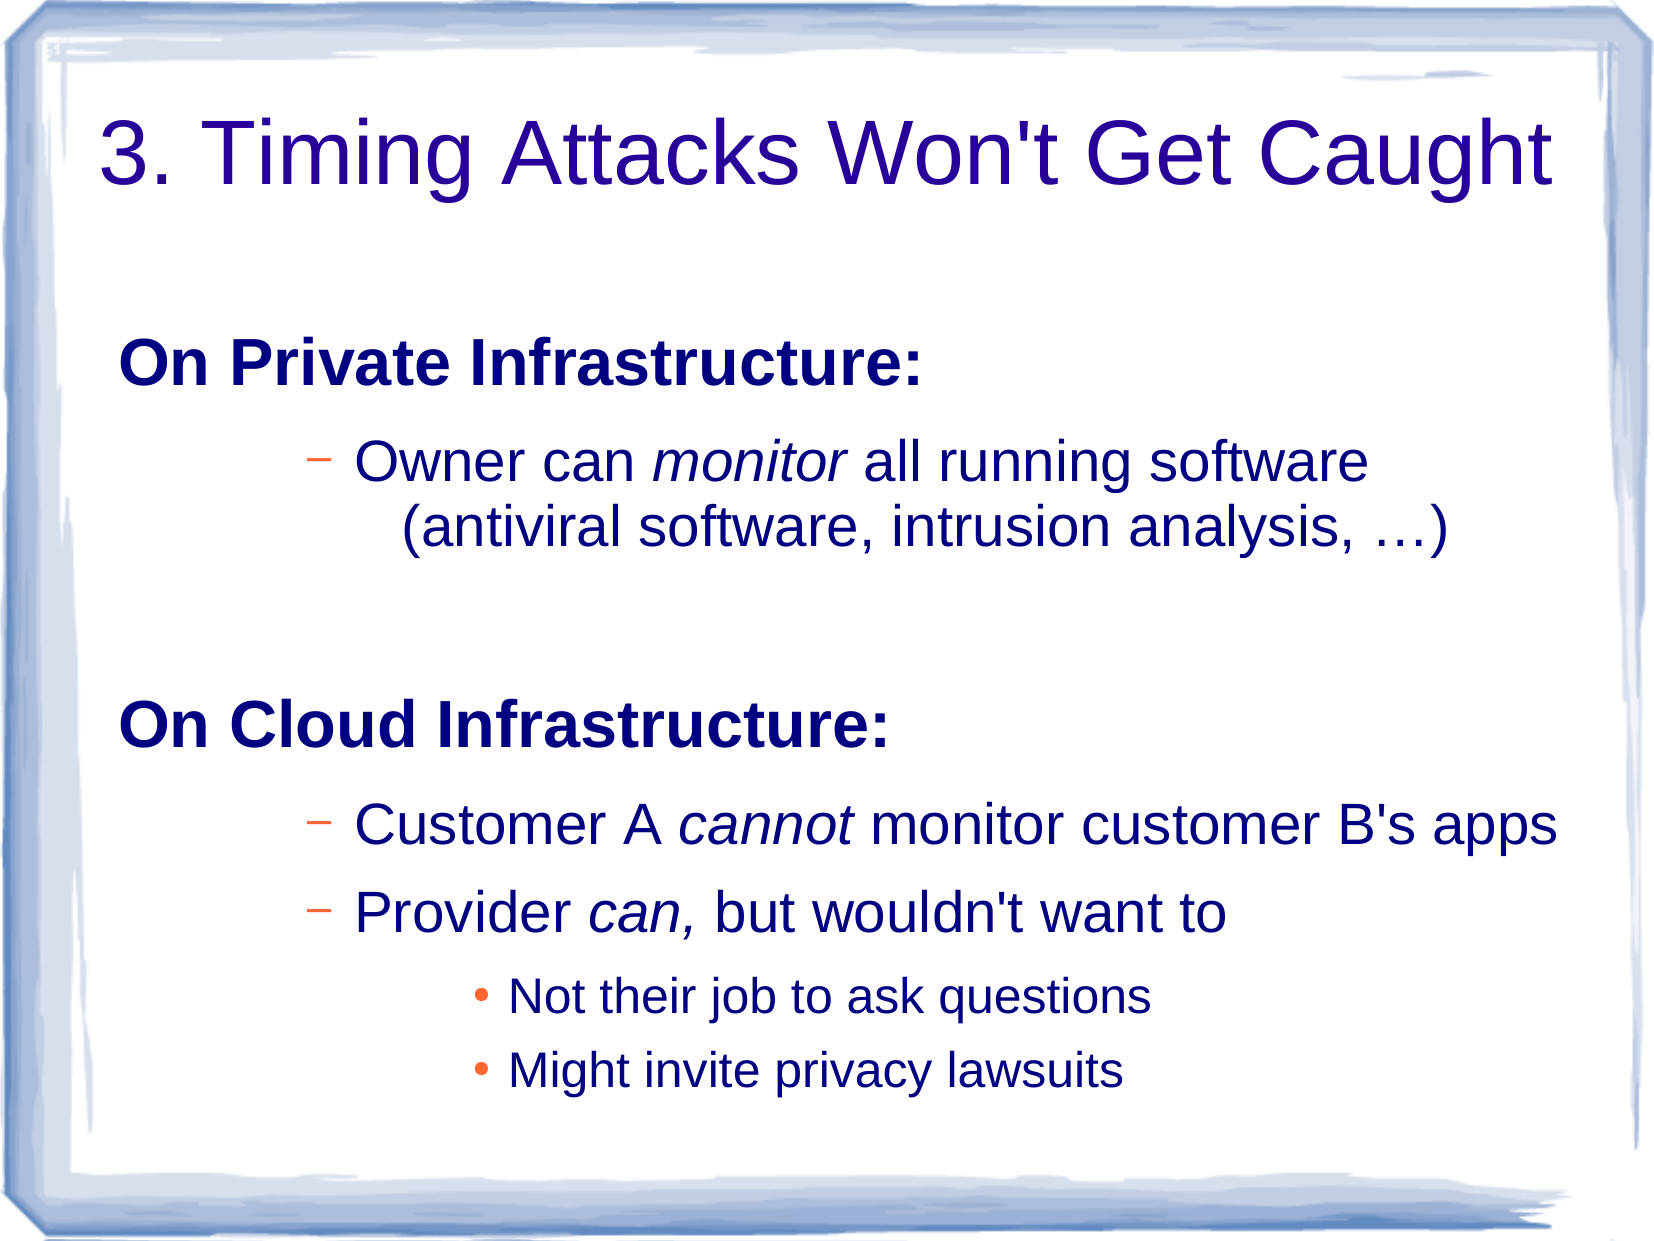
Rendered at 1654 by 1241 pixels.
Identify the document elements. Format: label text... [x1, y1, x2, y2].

picture [0, 0, 1654, 1241]
list On Private Infrastructure: Owner can monitor all running software (antiviral software, intrusion analysis, …) On Cloud Infrastructure: Customer A cannot monitor customer B's apps Provider can, but wouldn't want to Not their job to ask questions Might invite privacy lawsuits [118, 324, 1571, 1098]
title 3. Timing Attacks Won't Get Caught [82, 56, 1571, 250]
